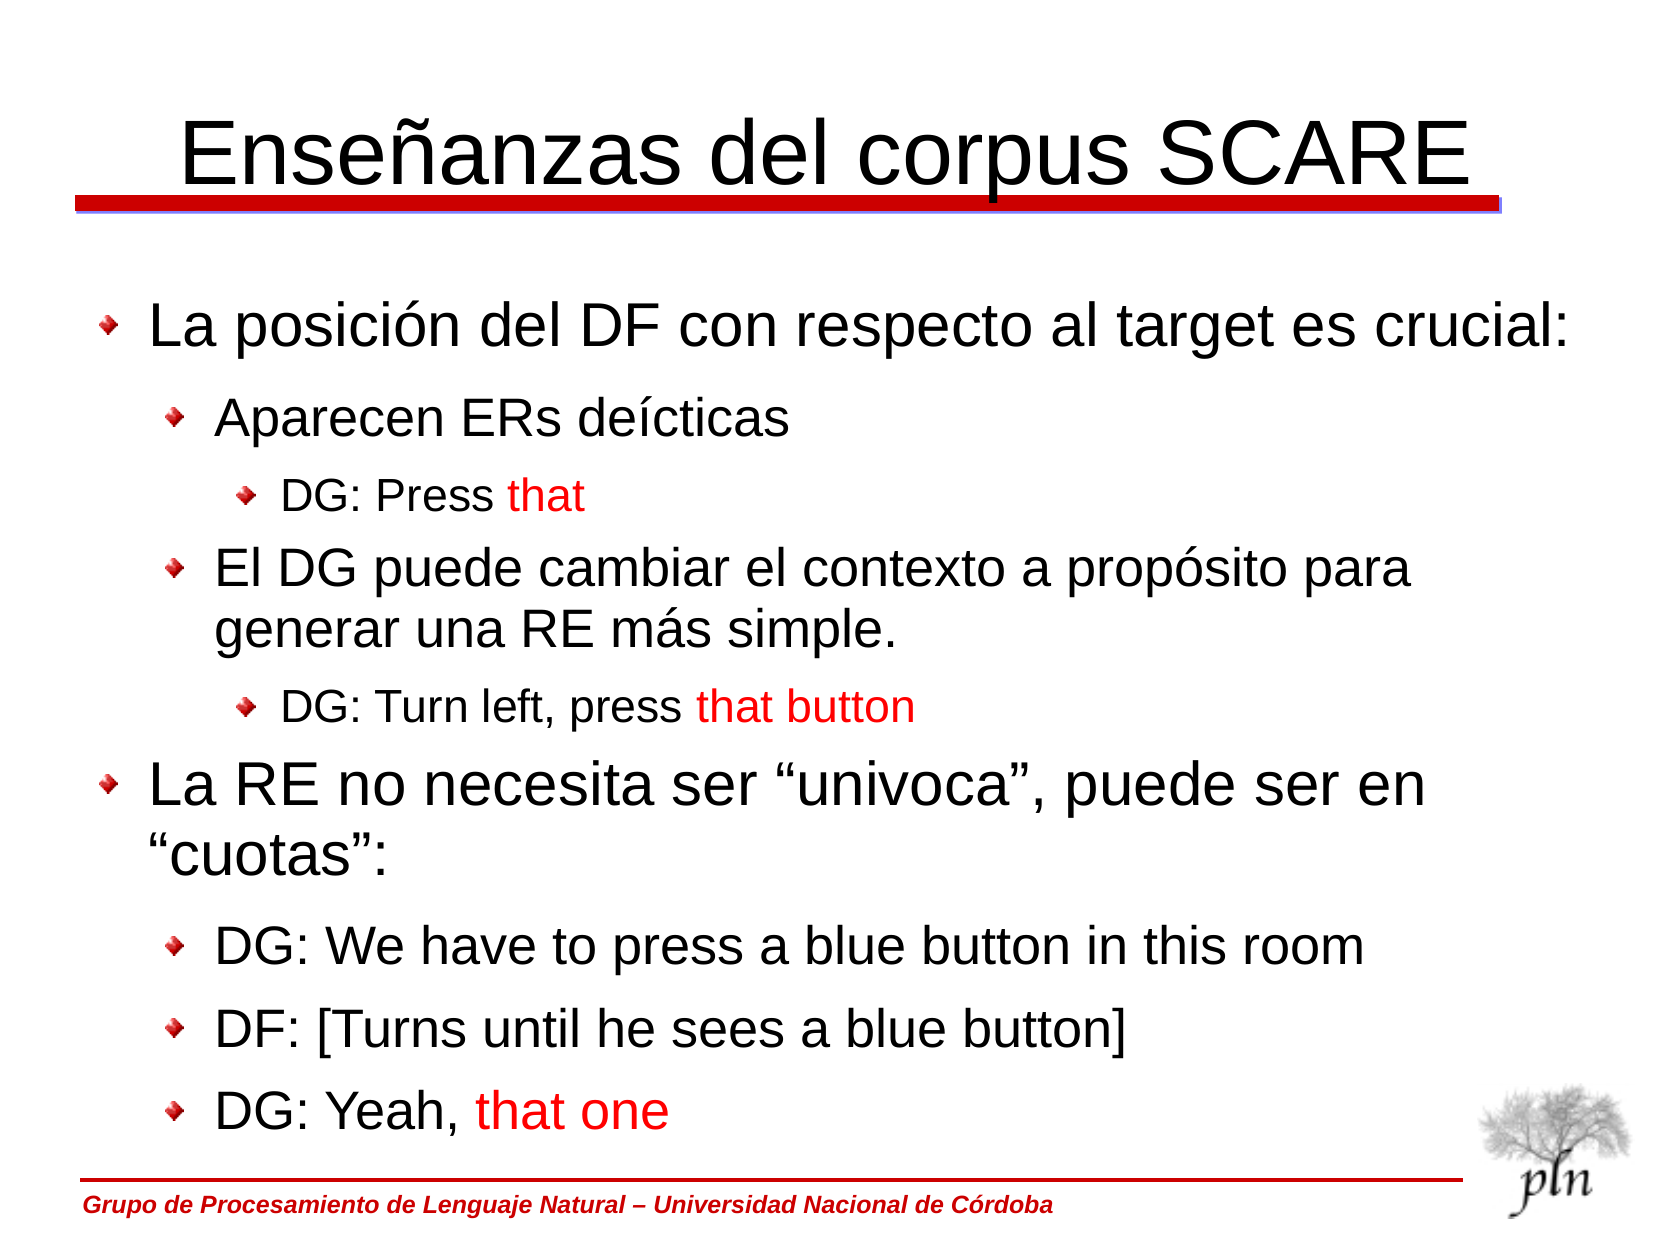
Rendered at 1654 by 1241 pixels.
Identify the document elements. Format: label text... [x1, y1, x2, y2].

picture [1477, 1083, 1635, 1219]
list La posición del DF con respecto al target es crucial: Aparecen ERs deícticas DG: Press that El DG puede cambiar el contexto a propósito para generar una RE más simple. DG: Turn left, press that button La RE no necesita ser “univoca”, puede ser en “cuotas”: DG: We have to press a blue button in this room DF: [Turns until he sees a blue button] DG: Yeah, that one [82, 290, 1576, 1201]
title Enseñanzas del corpus SCARE [82, 56, 1571, 250]
